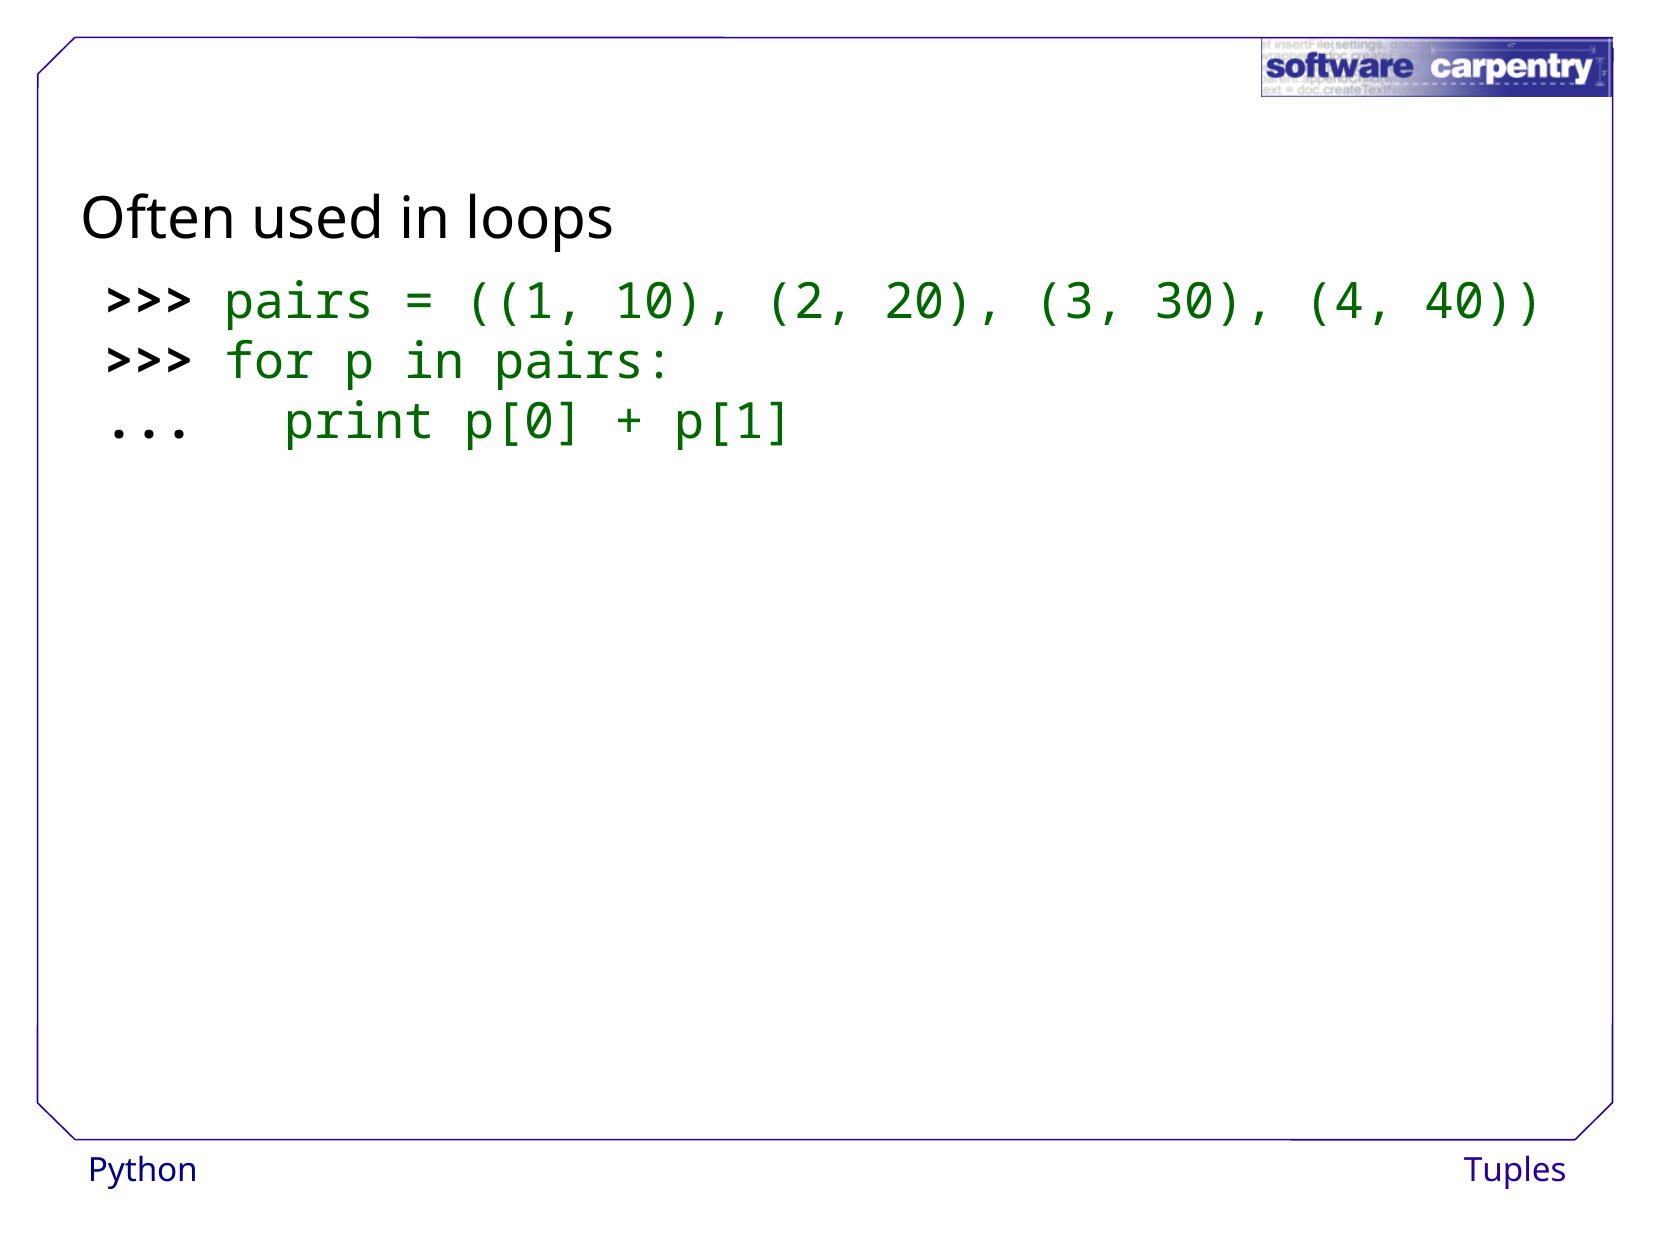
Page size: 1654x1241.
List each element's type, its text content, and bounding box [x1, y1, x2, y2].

text_box >>> pairs = ((1, 10), (2, 20), (3, 30), (4, 40)) >>> for p in pairs: ... print p[0] + p[1] [89, 260, 1319, 828]
text_box Often used in loops [66, 138, 780, 259]
picture [1261, 39, 1613, 97]
